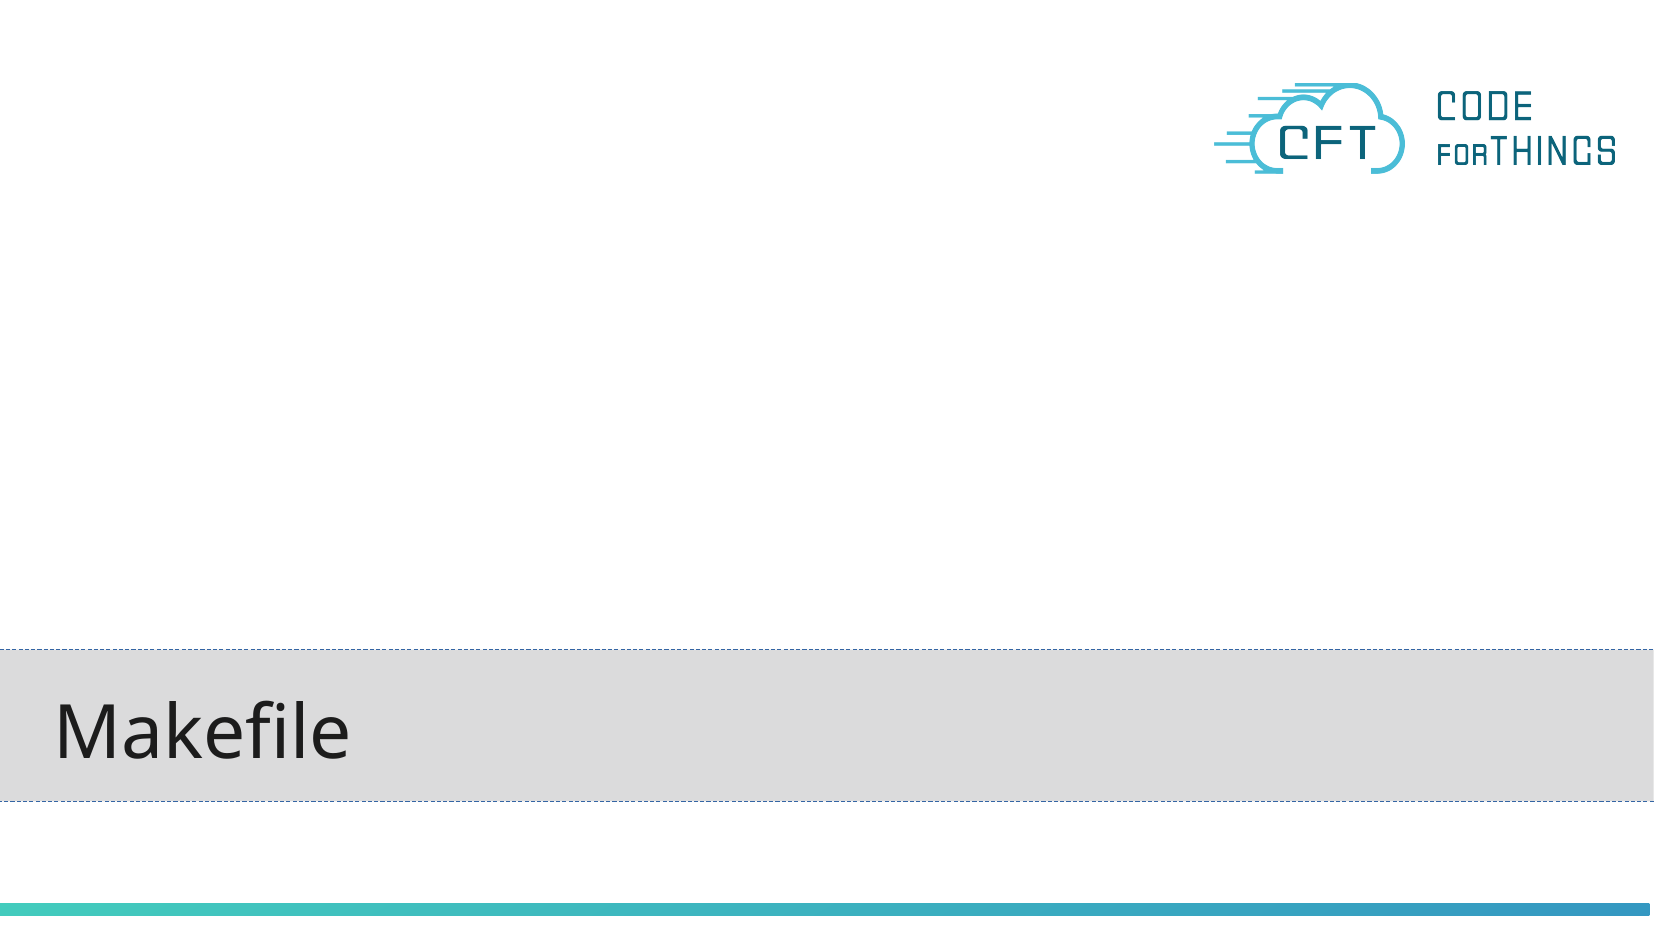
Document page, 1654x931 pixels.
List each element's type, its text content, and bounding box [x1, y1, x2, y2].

title Makefile [53, 651, 1542, 807]
picture [1214, 83, 1615, 174]
